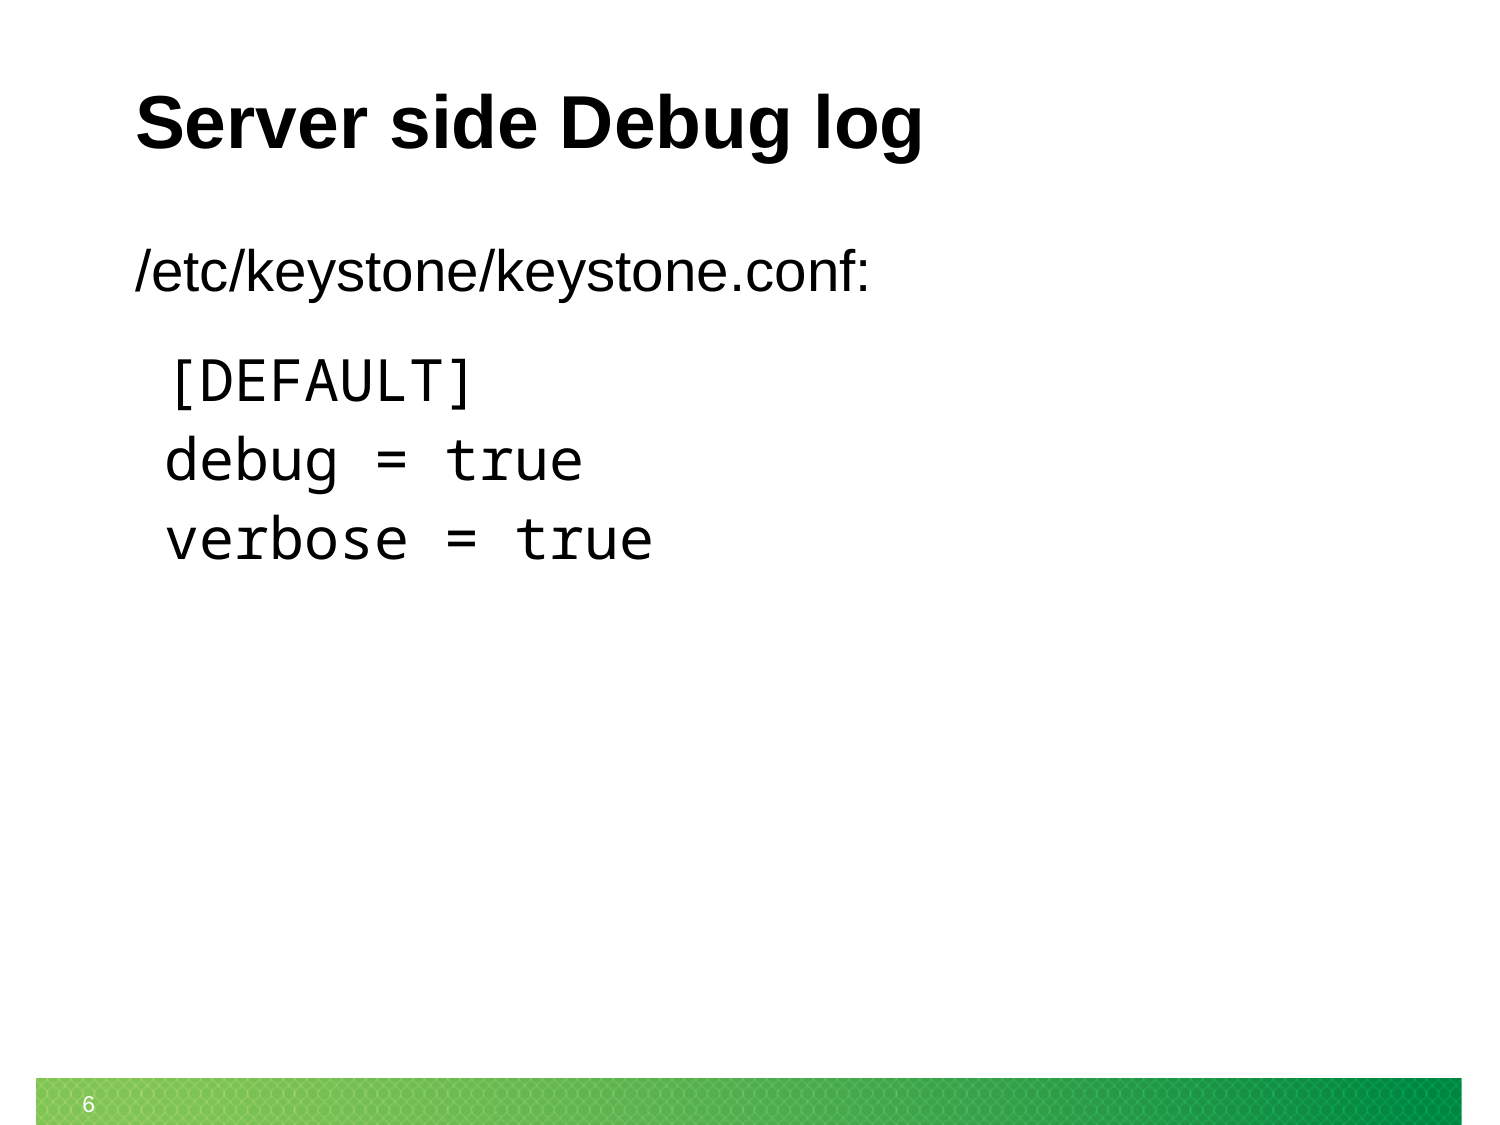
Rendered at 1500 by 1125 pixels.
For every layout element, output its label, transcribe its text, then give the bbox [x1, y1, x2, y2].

picture [36, 1078, 1462, 1125]
title Server side Debug log [135, 41, 1372, 204]
list /etc/keystone/keystone.conf: [DEFAULT] debug = true verbose = true [135, 238, 1372, 892]
